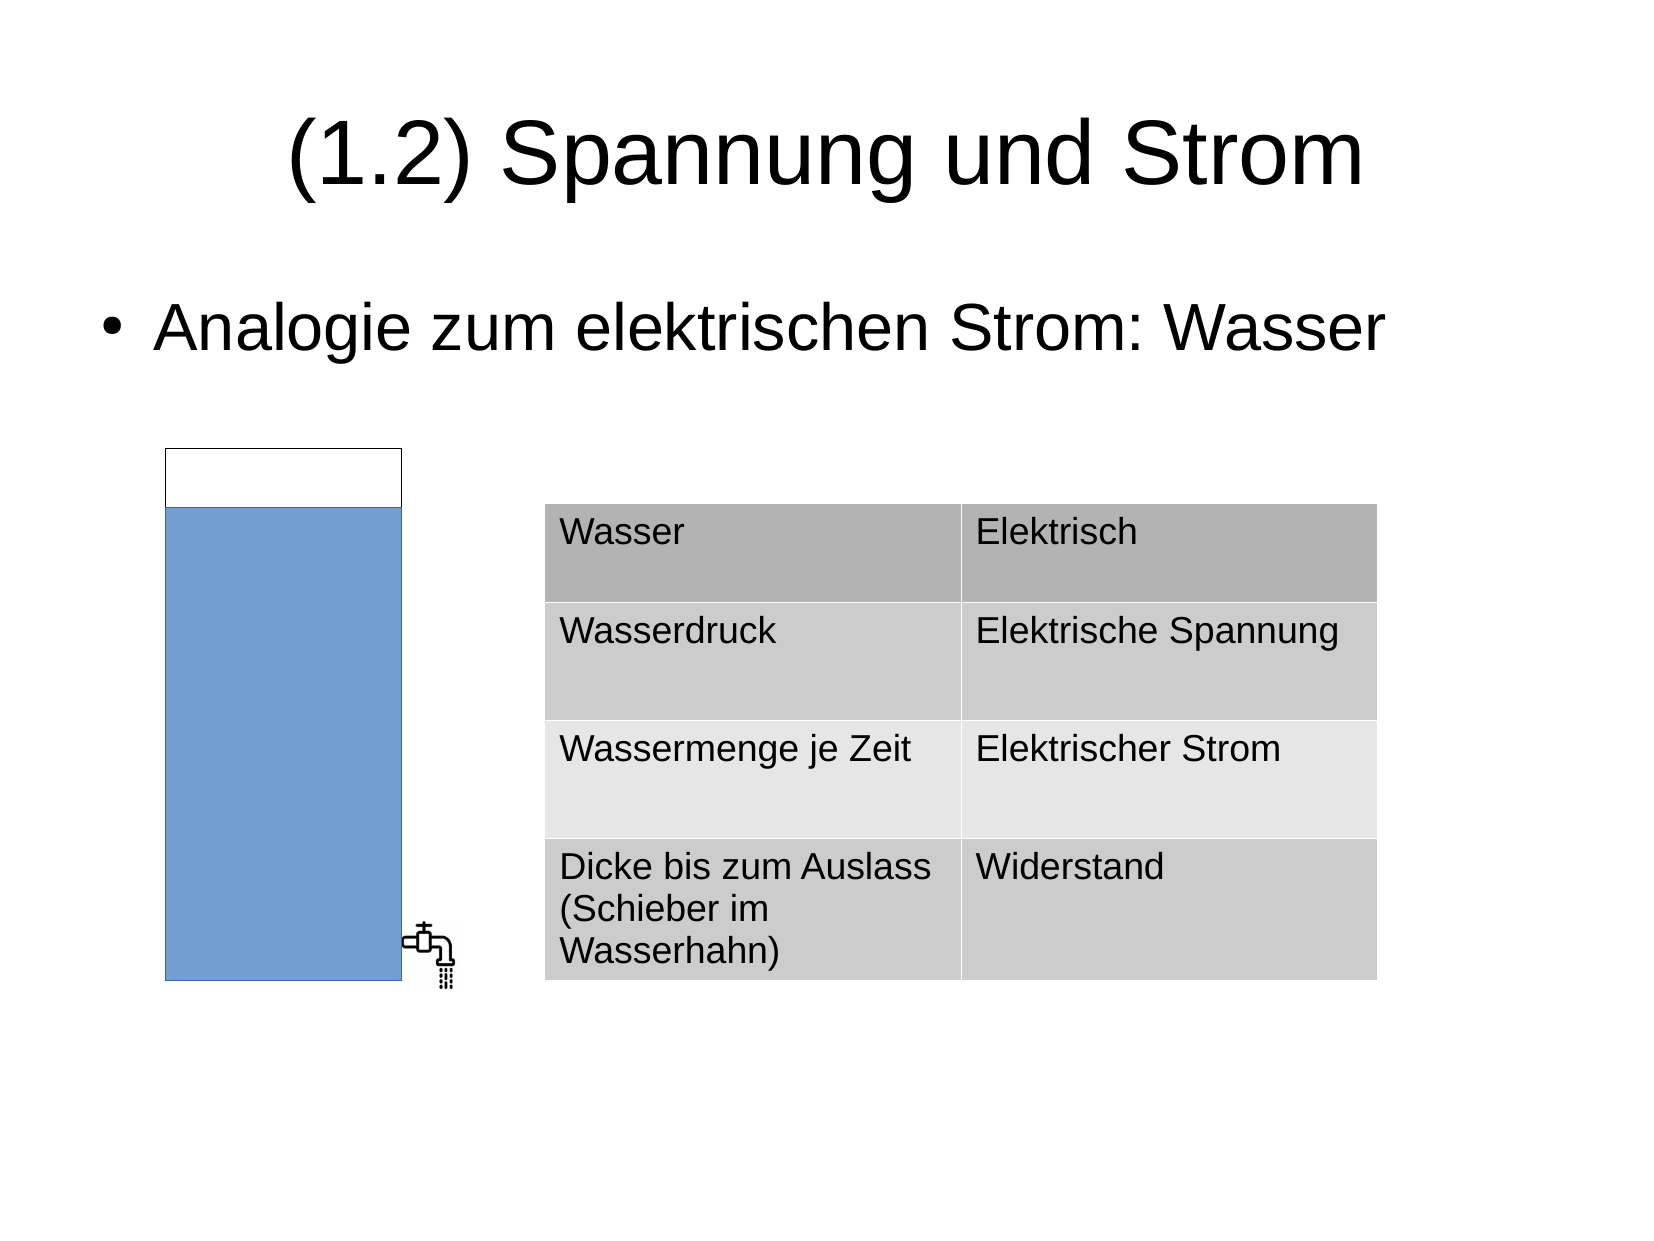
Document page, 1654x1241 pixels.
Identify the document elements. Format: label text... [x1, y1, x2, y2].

table_cell Elektrische Spannung [962, 603, 1377, 720]
table_cell Wassermenge je Zeit [545, 721, 961, 838]
table_cell Widerstand [962, 839, 1377, 980]
table_cell Dicke bis zum Auslass (Schieber im Wasserhahn) [545, 839, 961, 980]
table_cell Wasserdruck [545, 603, 961, 720]
table_header Elektrisch [962, 504, 1377, 602]
title (1.2) Spannung und Strom [82, 49, 1571, 257]
text_box [165, 507, 402, 981]
table_cell Elektrischer Strom [962, 721, 1377, 838]
table_header Wasser [545, 504, 961, 602]
list Analogie zum elektrischen Strom: Wasser [82, 290, 1571, 1010]
picture [395, 921, 461, 989]
